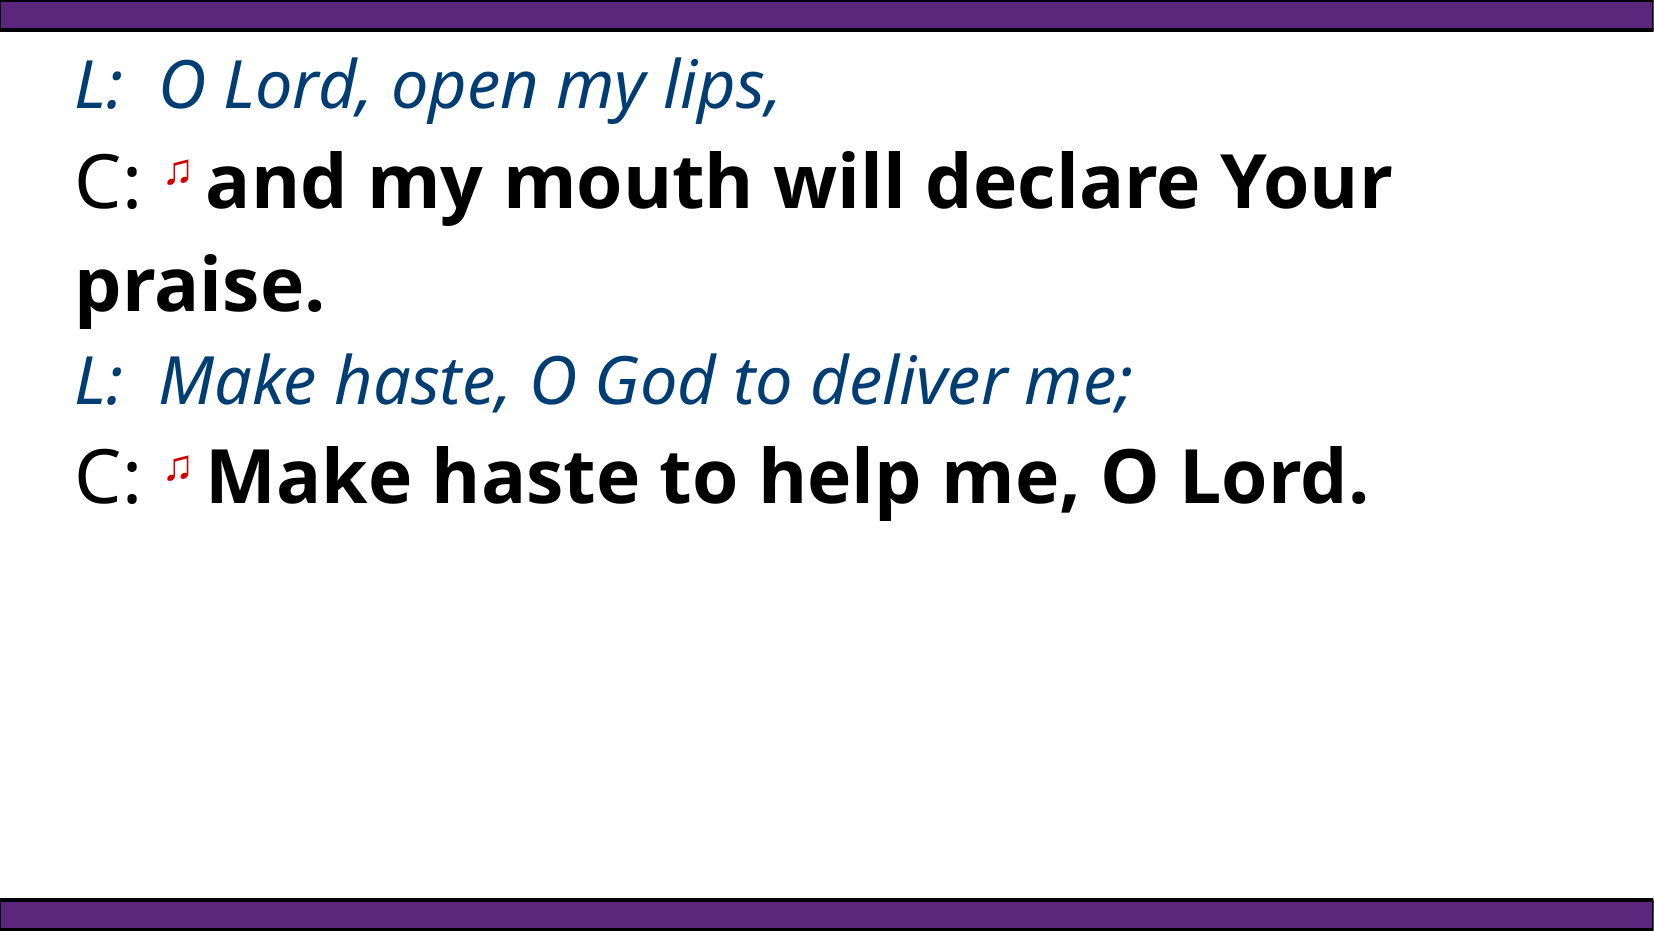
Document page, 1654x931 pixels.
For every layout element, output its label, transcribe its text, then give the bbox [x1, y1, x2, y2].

text_box L: O Lord, open my lips, C: ♫ and my mouth will declare Your praise. L: Make haste, O God to deliver me; C: ♫ Make haste to help me, O Lord. [60, 30, 1606, 423]
picture [0, 31, 1654, 900]
text_box [0, 900, 1654, 931]
text_box [0, 0, 1654, 31]
